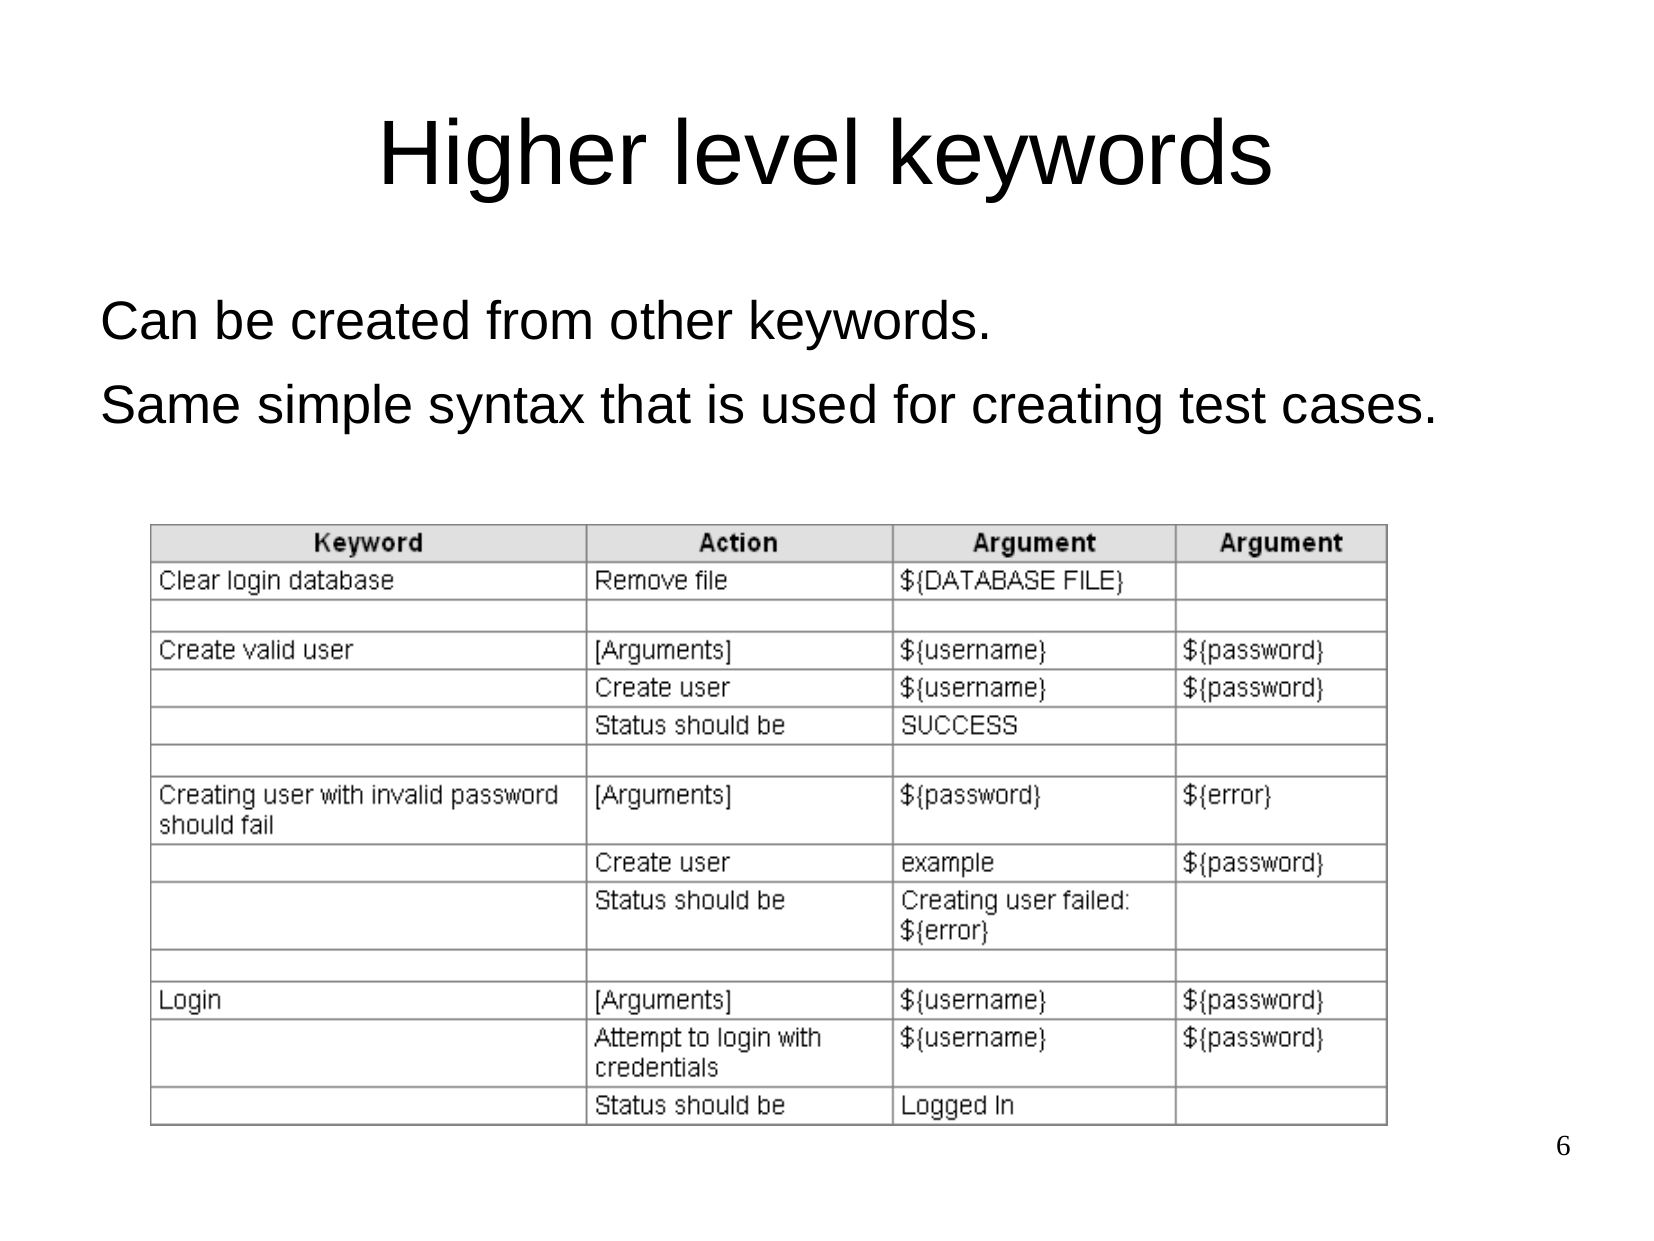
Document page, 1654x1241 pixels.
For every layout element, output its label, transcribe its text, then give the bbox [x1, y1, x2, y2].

picture [150, 524, 1388, 1126]
list Can be created from other keywords. Same simple syntax that is used for creating test cases. [82, 290, 1501, 488]
title Higher level keywords [82, 49, 1571, 257]
